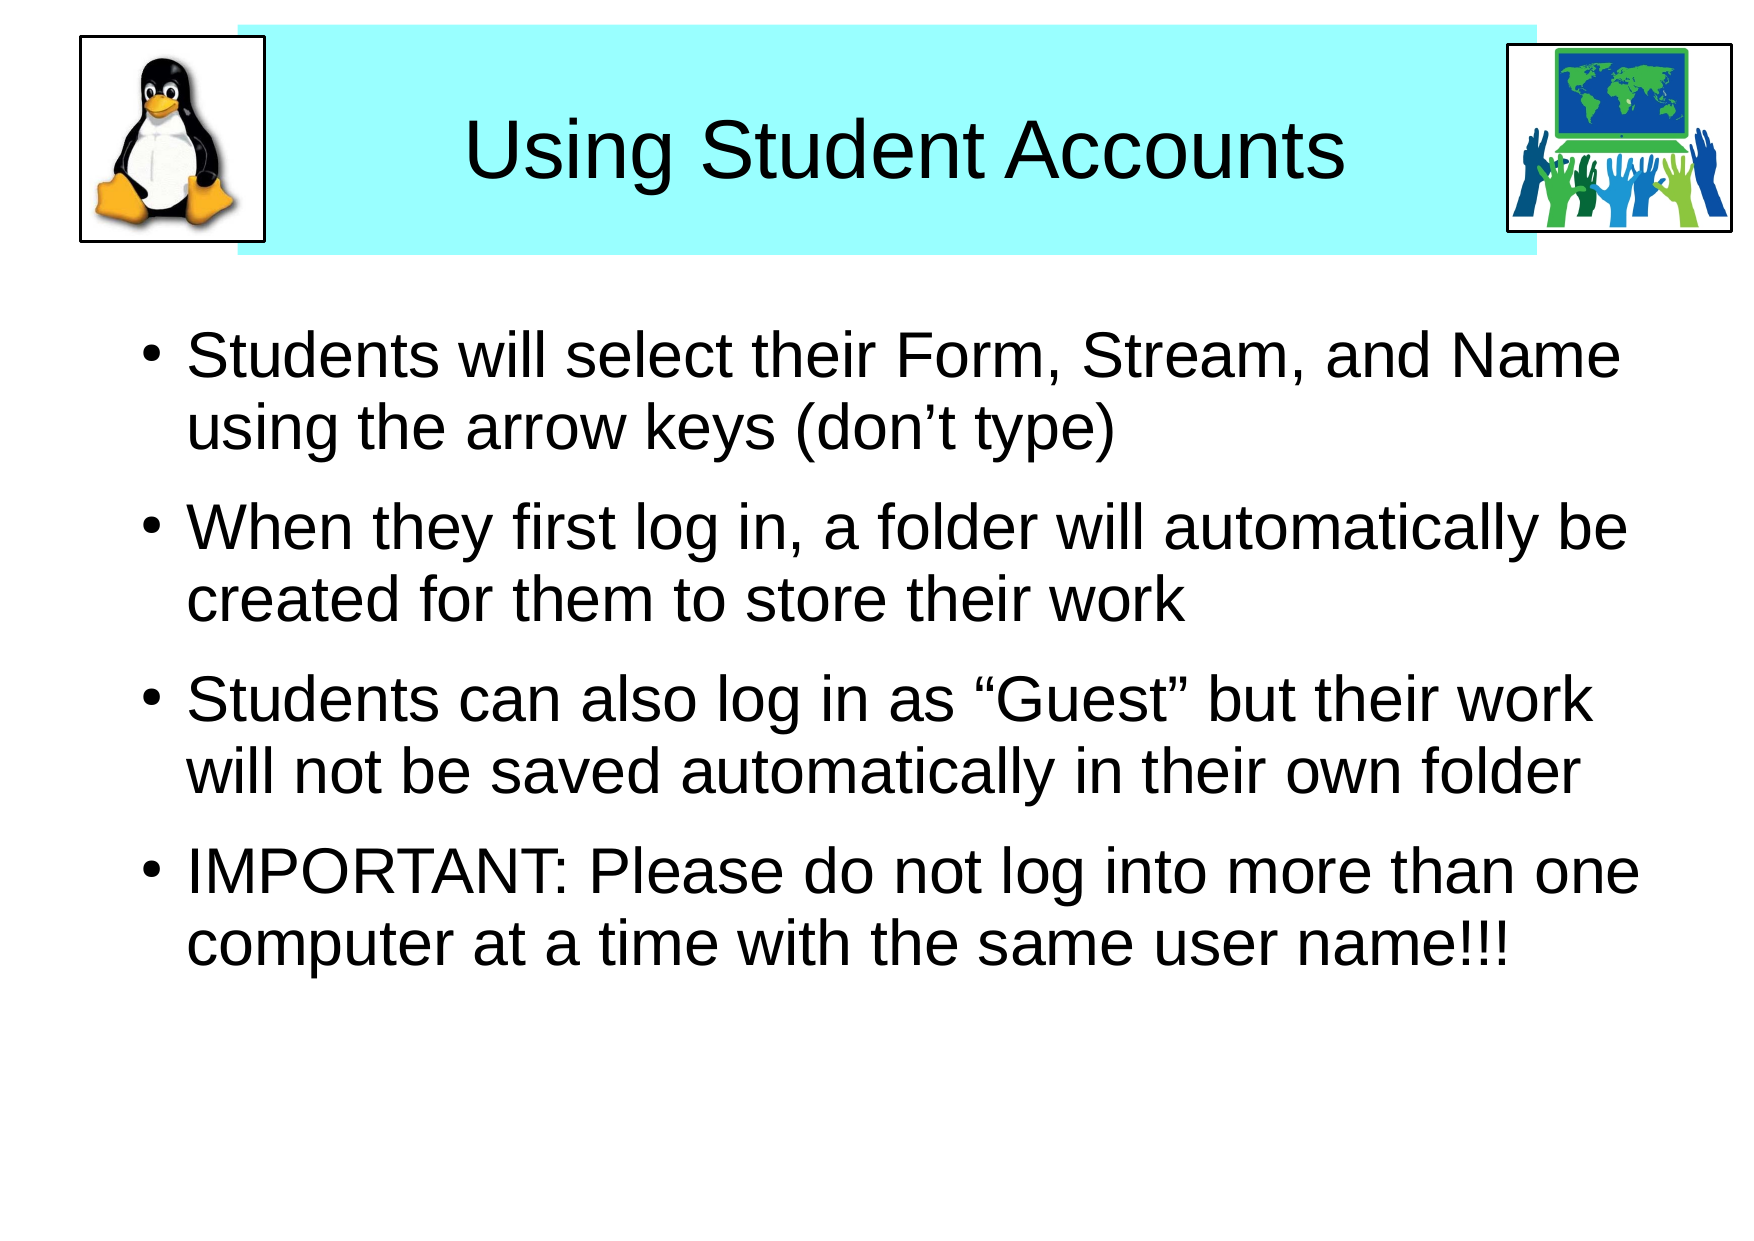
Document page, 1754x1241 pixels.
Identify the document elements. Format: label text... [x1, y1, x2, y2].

list Students will select their Form, Stream, and Name using the arrow keys (don’t type) When they first log in, a folder will automatically be created for them to store their work Students can also log in as “Guest” but their work will not be saved automatically in their own folder IMPORTANT: Please do not log into more than one computer at a time with the same user name!!! [125, 318, 1667, 1081]
picture [1509, 46, 1730, 230]
picture [82, 38, 263, 240]
title Using Student Accounts [294, 47, 1516, 252]
